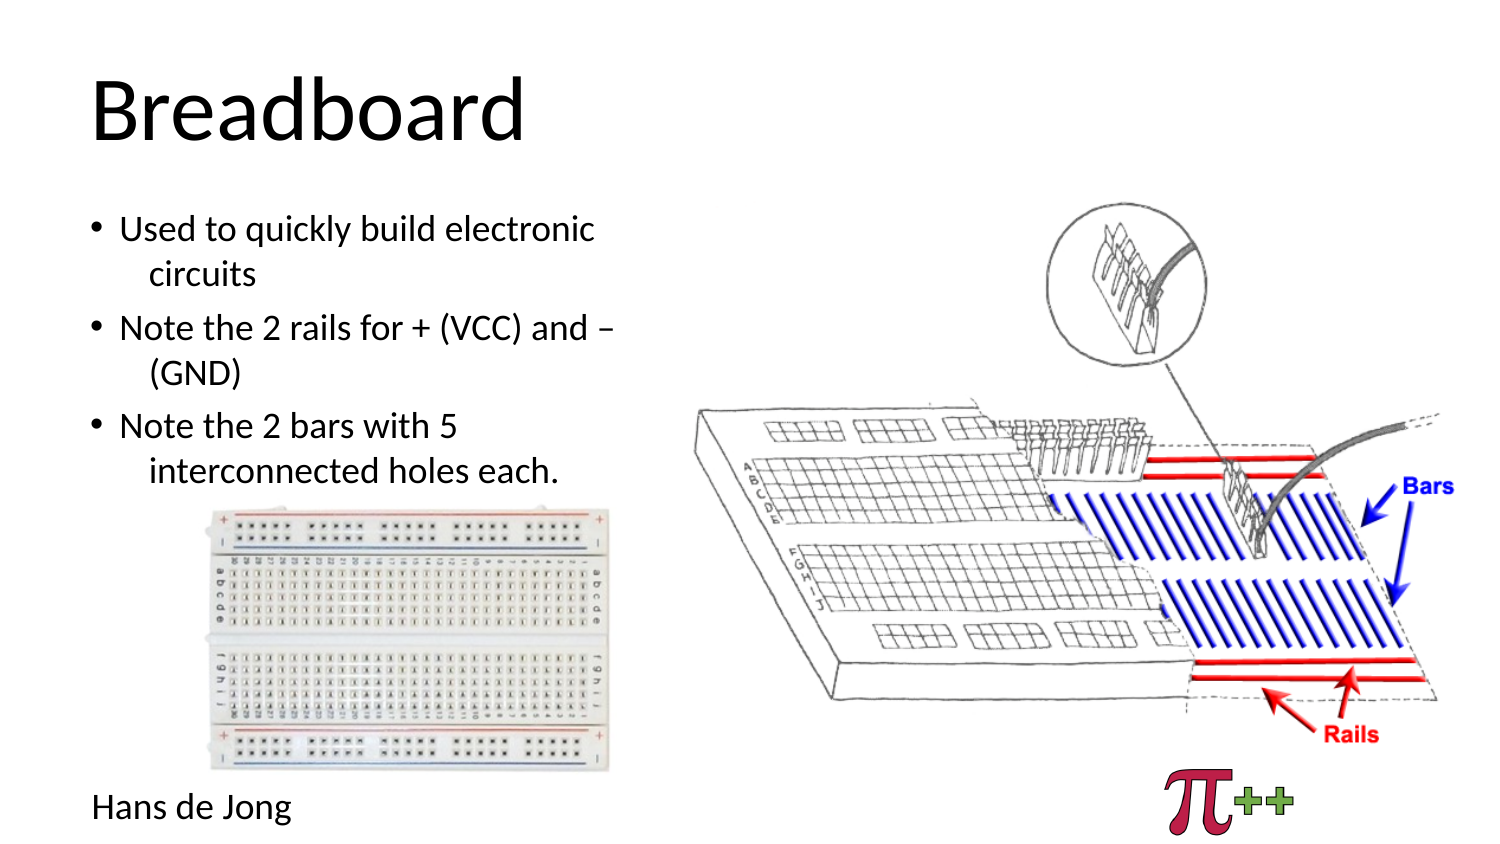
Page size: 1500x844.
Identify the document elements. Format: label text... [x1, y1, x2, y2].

picture [194, 492, 617, 777]
picture [690, 184, 1482, 765]
list Used to quickly build electronic circuits Note the 2 rails for + (VCC) and – (GND) Note the 2 bars with 5 interconnected holes each. [75, 196, 690, 647]
title Breadboard [75, 33, 1426, 175]
